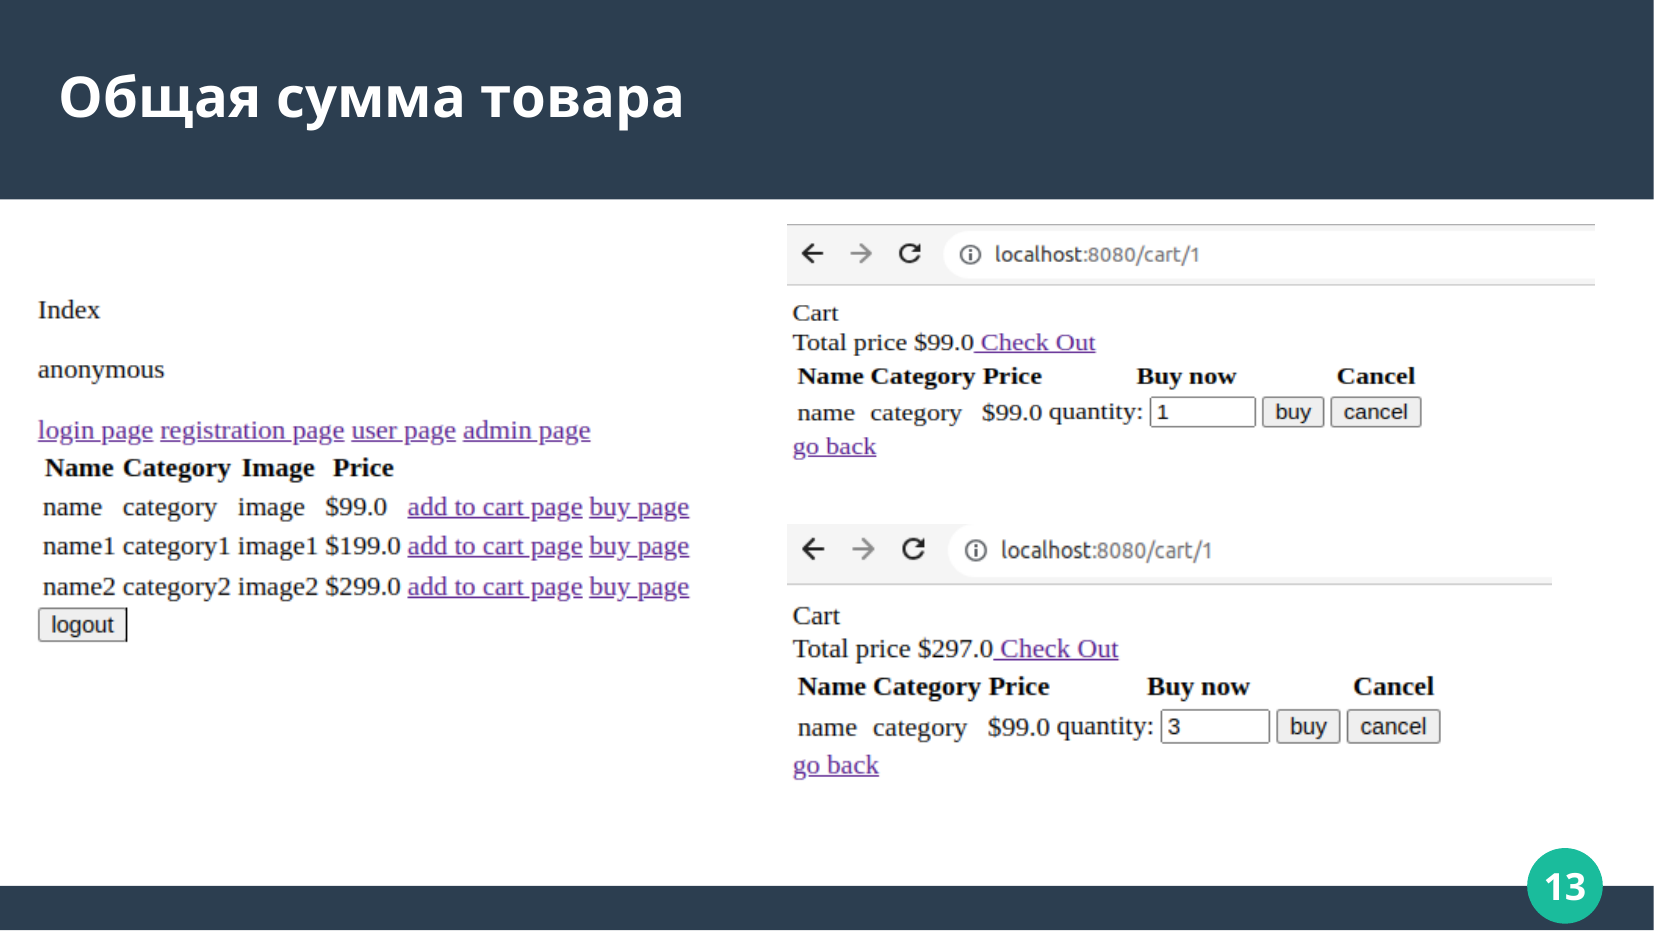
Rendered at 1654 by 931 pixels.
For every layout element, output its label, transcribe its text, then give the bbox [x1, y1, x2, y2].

title Общая сумма товара [59, 37, 1595, 155]
picture [29, 224, 1595, 810]
